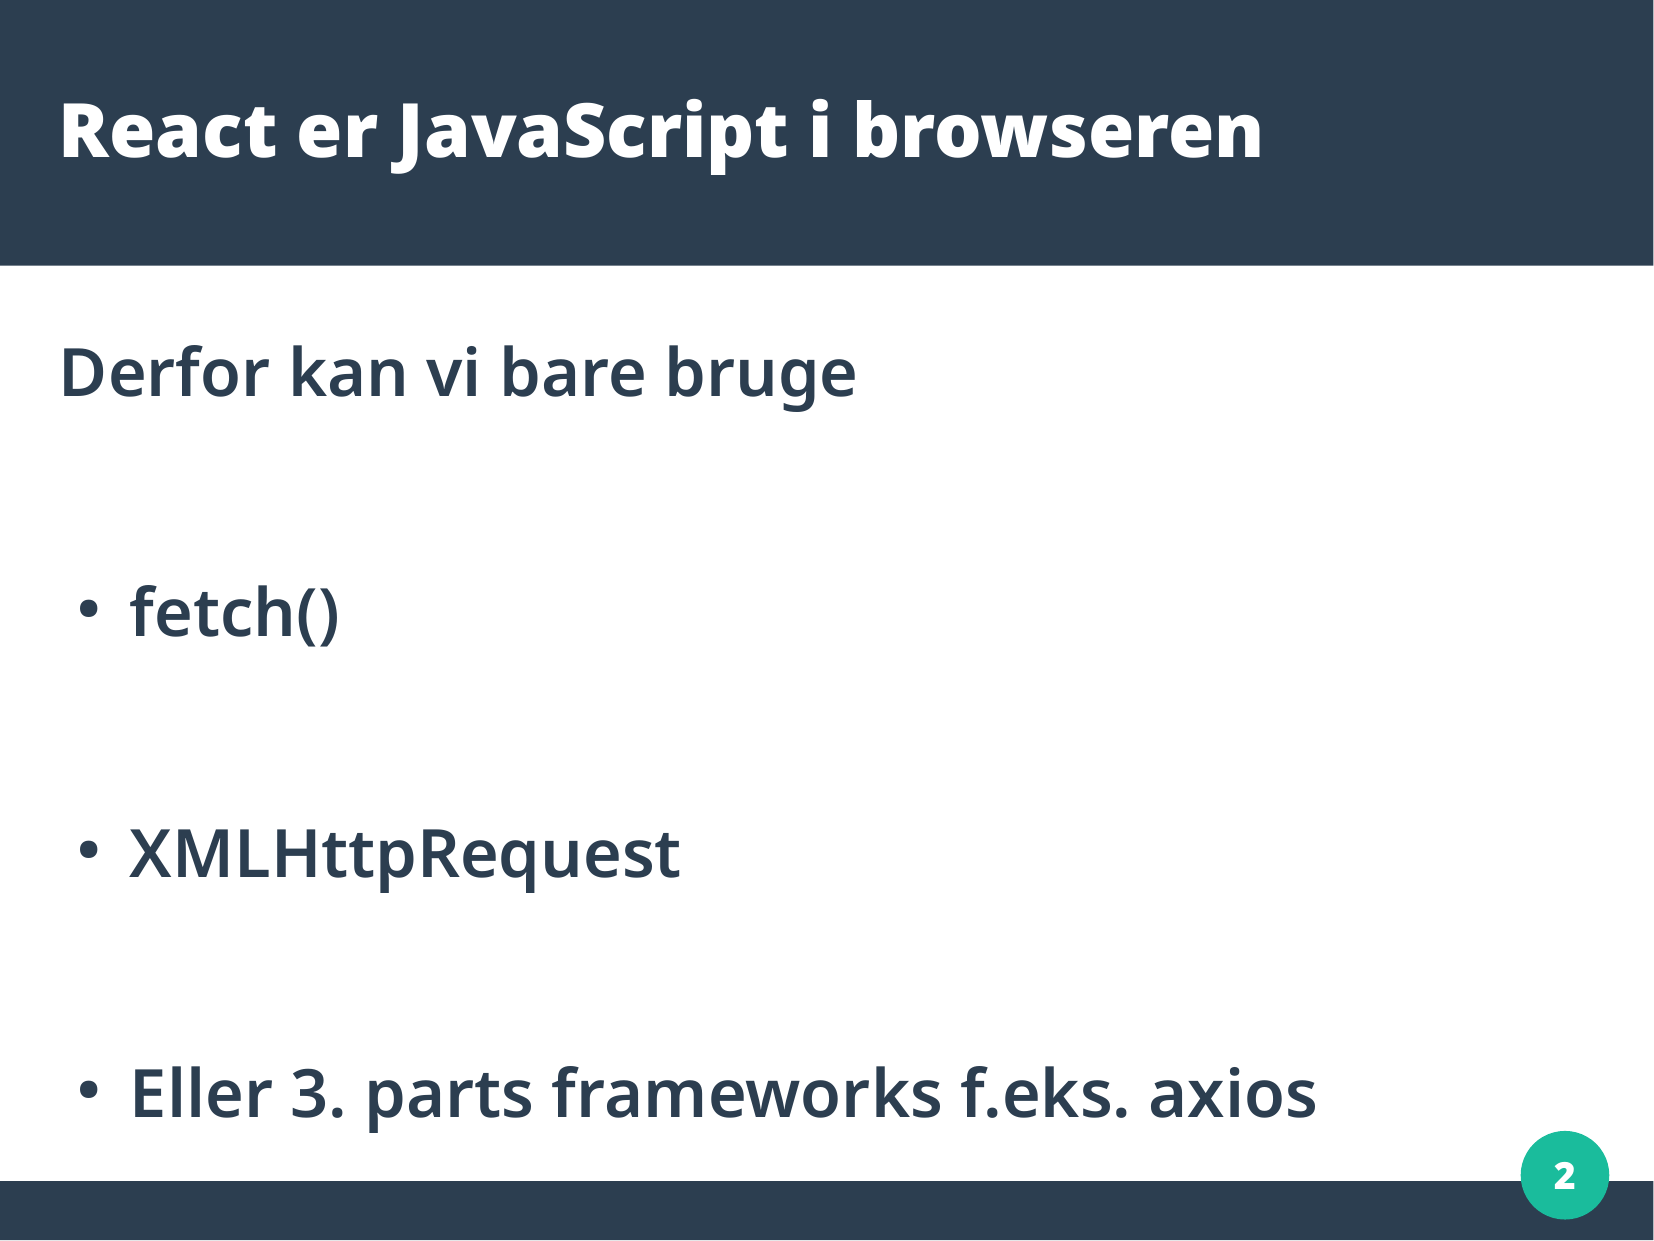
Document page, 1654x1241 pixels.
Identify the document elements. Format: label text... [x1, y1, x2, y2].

list Derfor kan vi bare bruge fetch() XMLHttpRequest Eller 3. parts frameworks f.eks. axios [59, 324, 1595, 1152]
title React er JavaScript i browseren [59, 49, 1595, 207]
